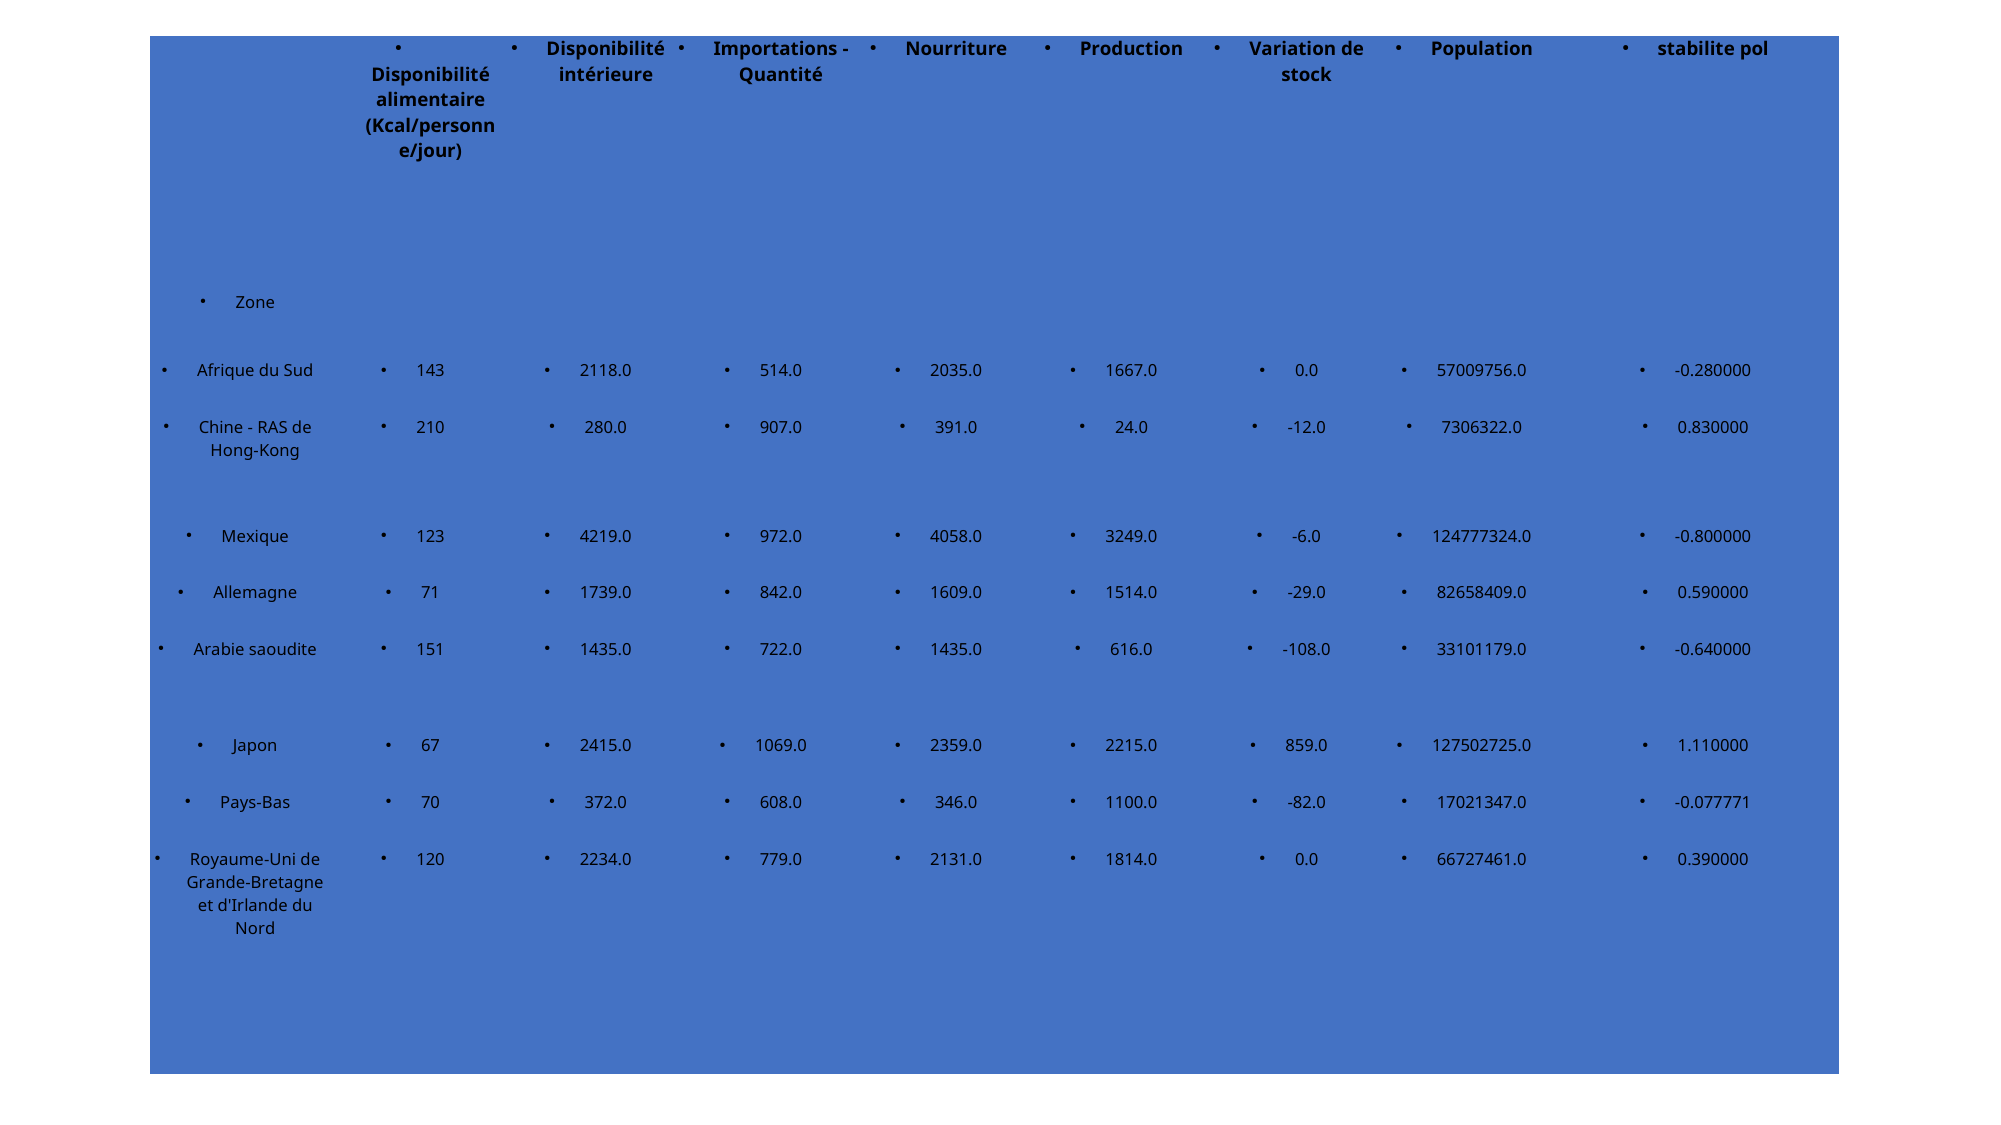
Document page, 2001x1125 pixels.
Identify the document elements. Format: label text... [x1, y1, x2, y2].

table_cell 4219.0 [500, 524, 676, 581]
table_cell Allemagne [150, 581, 325, 638]
table_cell 1739.0 [500, 581, 676, 638]
table_cell [500, 291, 676, 359]
table_cell 57009756.0 [1377, 359, 1552, 416]
table_cell 1100.0 [1026, 790, 1201, 847]
table_cell 24.0 [1026, 416, 1201, 524]
table_cell -0.280000 [1552, 359, 1839, 416]
table_cell 127502725.0 [1377, 734, 1552, 790]
table_cell 0.590000 [1552, 581, 1839, 638]
table_cell 616.0 [1026, 638, 1201, 734]
table_cell 0.390000 [1552, 847, 1839, 1074]
table_cell 2035.0 [851, 359, 1026, 416]
table_cell -82.0 [1201, 790, 1377, 847]
table_cell 1435.0 [500, 638, 676, 734]
table_cell 1435.0 [851, 638, 1026, 734]
table_cell 1069.0 [676, 734, 851, 790]
table_cell 1667.0 [1026, 359, 1201, 416]
table_cell 71 [325, 581, 500, 638]
table_cell 66727461.0 [1377, 847, 1552, 1074]
table_cell 2215.0 [1026, 734, 1201, 790]
table_cell Japon [150, 734, 325, 790]
table_cell 372.0 [500, 790, 676, 847]
table_cell 4058.0 [851, 524, 1026, 581]
table_cell 859.0 [1201, 734, 1377, 790]
table_cell Zone [150, 291, 325, 359]
table_header stabilite pol [1552, 36, 1839, 291]
table_cell 0.0 [1201, 359, 1377, 416]
table_cell 280.0 [500, 416, 676, 524]
table_cell -0.077771 [1552, 790, 1839, 847]
table_cell 210 [325, 416, 500, 524]
table_cell 151 [325, 638, 500, 734]
table_cell 2359.0 [851, 734, 1026, 790]
table_cell 346.0 [851, 790, 1026, 847]
table_cell 972.0 [676, 524, 851, 581]
table_cell Chine - RAS de Hong-Kong [150, 416, 325, 524]
table_cell [851, 291, 1026, 359]
table_cell 391.0 [851, 416, 1026, 524]
table_header Importations - Quantité [676, 36, 851, 291]
table_cell [1026, 291, 1201, 359]
table_cell 608.0 [676, 790, 851, 847]
table_cell [325, 291, 500, 359]
table_cell 2131.0 [851, 847, 1026, 1074]
table_cell 2415.0 [500, 734, 676, 790]
table_cell Pays-Bas [150, 790, 325, 847]
table_cell 779.0 [676, 847, 851, 1074]
table_cell 514.0 [676, 359, 851, 416]
table_cell Afrique du Sud [150, 359, 325, 416]
table_header Disponibilité alimentaire (Kcal/personne/jour) [325, 36, 500, 291]
table_header [150, 36, 325, 291]
table_cell 1814.0 [1026, 847, 1201, 1074]
table_cell [676, 291, 851, 359]
table_cell 3249.0 [1026, 524, 1201, 581]
table_header Nourriture [851, 36, 1026, 291]
table_header Production [1026, 36, 1201, 291]
table_cell 722.0 [676, 638, 851, 734]
table_cell -29.0 [1201, 581, 1377, 638]
table_cell 120 [325, 847, 500, 1074]
table_header Variation de stock [1201, 36, 1377, 291]
table_cell 70 [325, 790, 500, 847]
table_cell 842.0 [676, 581, 851, 638]
table_cell [1201, 291, 1377, 359]
table_cell Royaume-Uni de Grande-Bretagne et d'Irlande du Nord [150, 847, 325, 1074]
table_cell -0.640000 [1552, 638, 1839, 734]
table_cell [1552, 291, 1839, 359]
table_cell 143 [325, 359, 500, 416]
table_cell 67 [325, 734, 500, 790]
table_cell Arabie saoudite [150, 638, 325, 734]
table_cell 82658409.0 [1377, 581, 1552, 638]
table_cell -12.0 [1201, 416, 1377, 524]
table_cell 0.0 [1201, 847, 1377, 1074]
table_header Population [1377, 36, 1552, 291]
table_cell [1377, 291, 1552, 359]
table_cell 907.0 [676, 416, 851, 524]
table_cell 123 [325, 524, 500, 581]
table_cell 0.830000 [1552, 416, 1839, 524]
table_cell 2234.0 [500, 847, 676, 1074]
table_cell 1.110000 [1552, 734, 1839, 790]
table_cell 124777324.0 [1377, 524, 1552, 581]
table_cell -108.0 [1201, 638, 1377, 734]
table_cell -6.0 [1201, 524, 1377, 581]
table_cell -0.800000 [1552, 524, 1839, 581]
table_cell Mexique [150, 524, 325, 581]
table_cell 17021347.0 [1377, 790, 1552, 847]
table_cell 2118.0 [500, 359, 676, 416]
table_cell 33101179.0 [1377, 638, 1552, 734]
table_cell 1609.0 [851, 581, 1026, 638]
table_header Disponibilité intérieure [500, 36, 676, 291]
table_cell 7306322.0 [1377, 416, 1552, 524]
table_cell 1514.0 [1026, 581, 1201, 638]
